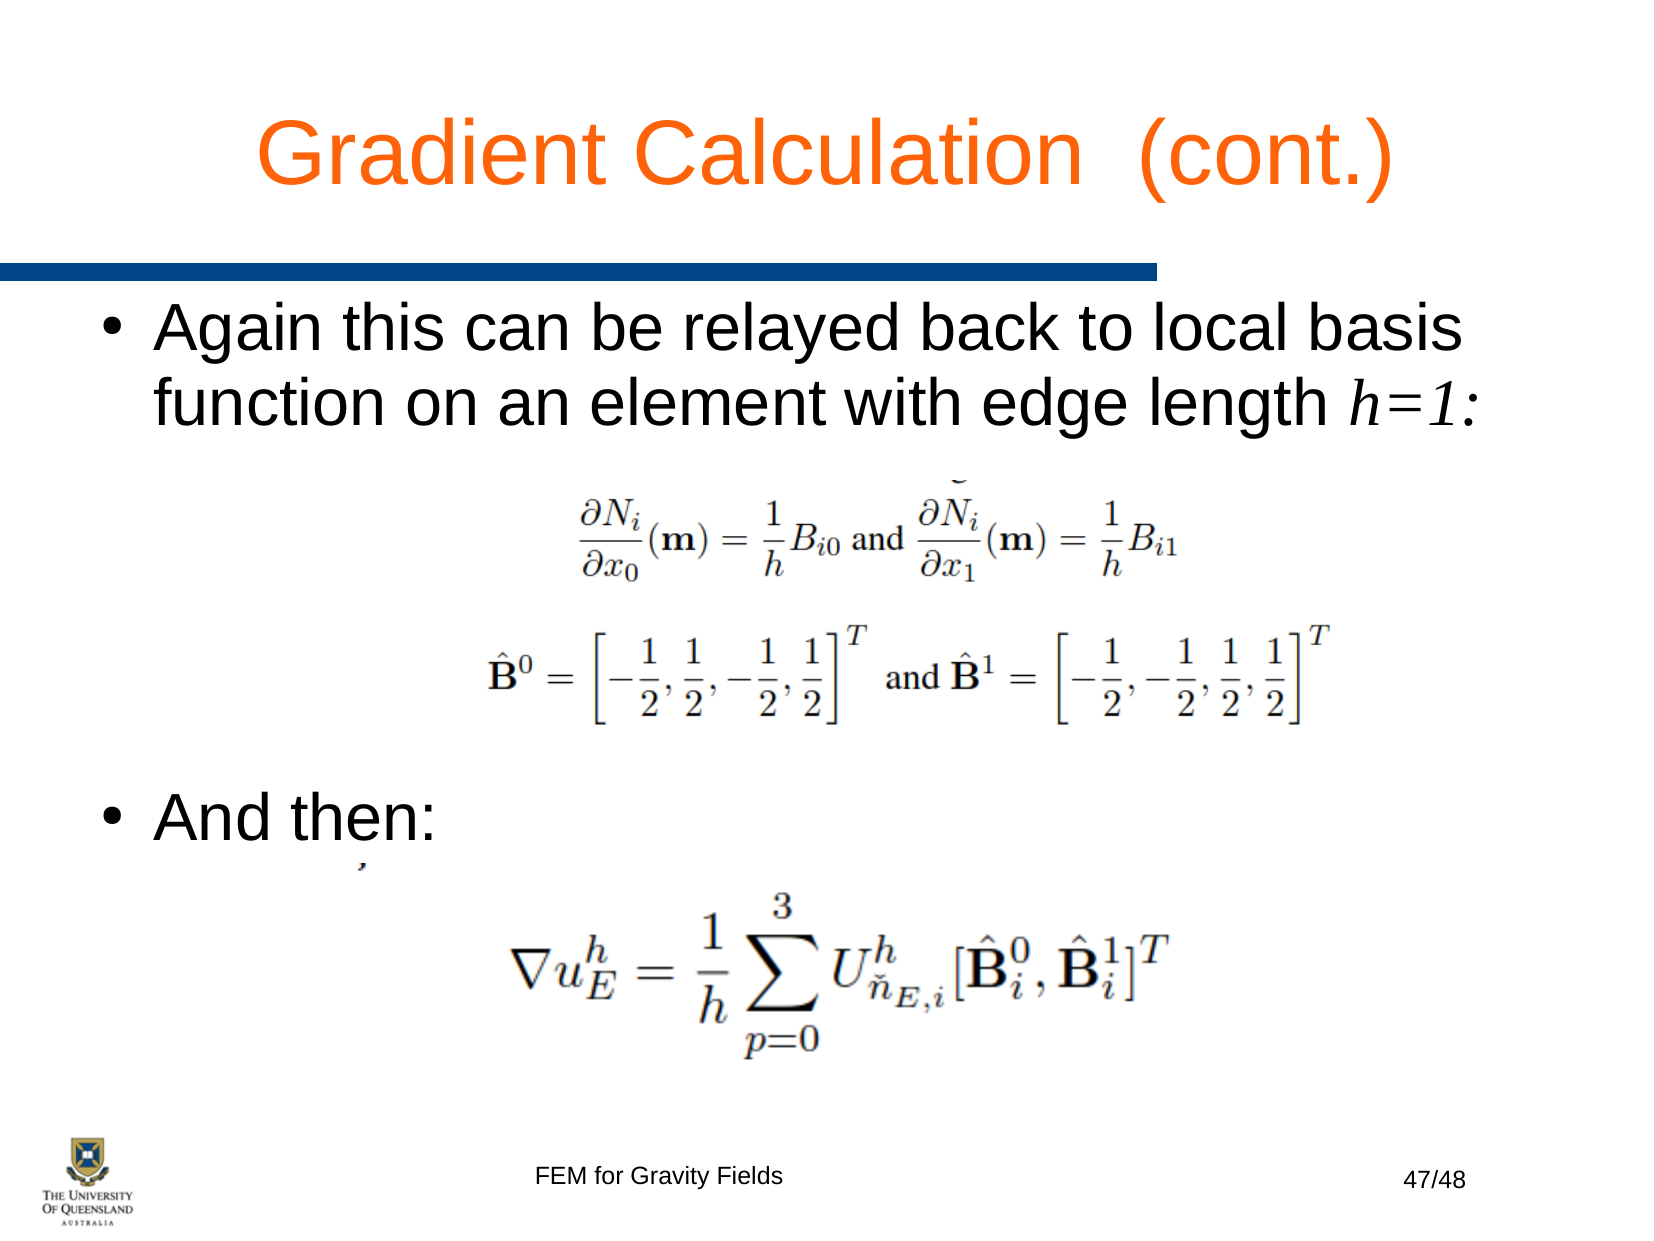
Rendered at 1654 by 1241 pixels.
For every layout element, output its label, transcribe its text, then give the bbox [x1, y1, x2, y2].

picture [423, 611, 1402, 746]
list Again this can be relayed back to local basis function on an element with edge length h=1: And then: [82, 290, 1571, 1010]
title Gradient Calculation (cont.) [82, 49, 1571, 257]
picture [358, 863, 1341, 1110]
picture [35, 1133, 142, 1235]
picture [556, 480, 1226, 590]
